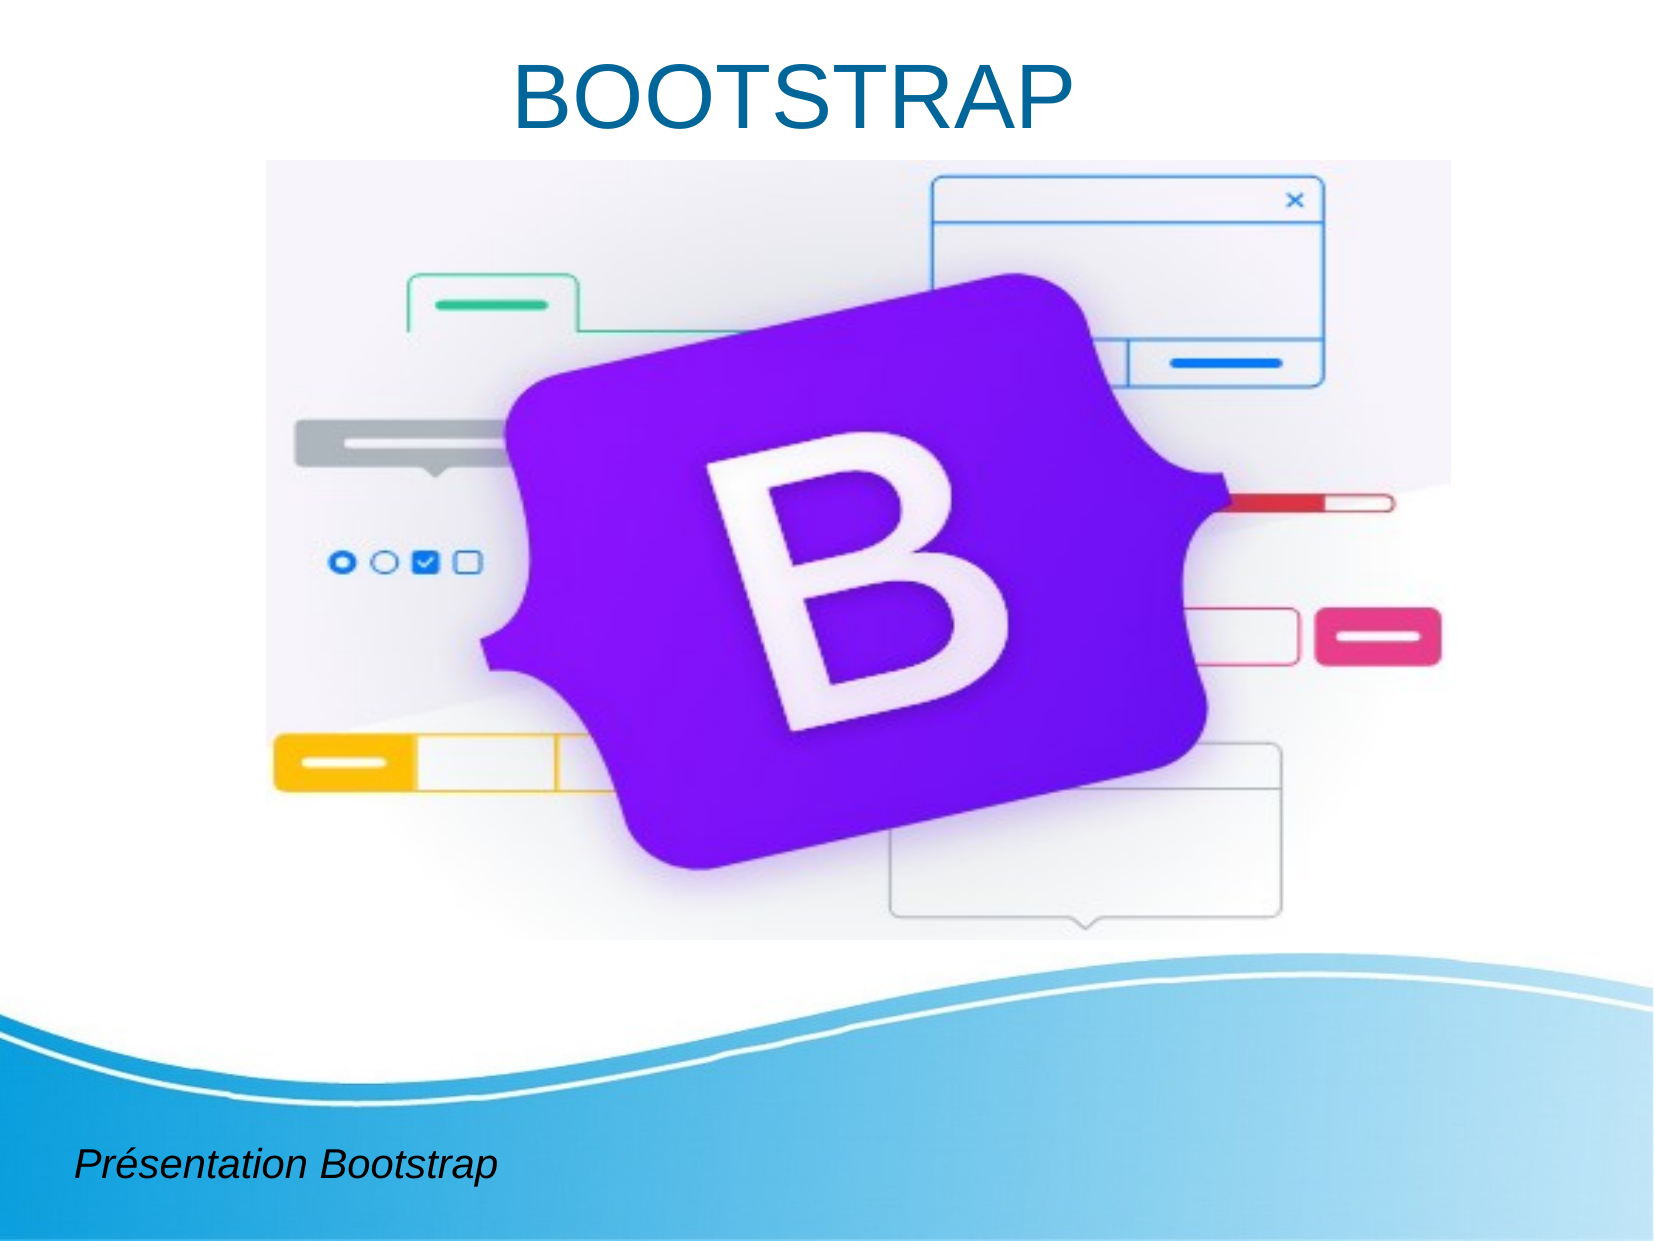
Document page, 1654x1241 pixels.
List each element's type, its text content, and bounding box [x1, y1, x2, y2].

text_box [451, 529, 1227, 712]
picture [0, 952, 1654, 1241]
picture [266, 183, 1451, 940]
title BOOTSTRAP [50, 11, 1539, 183]
